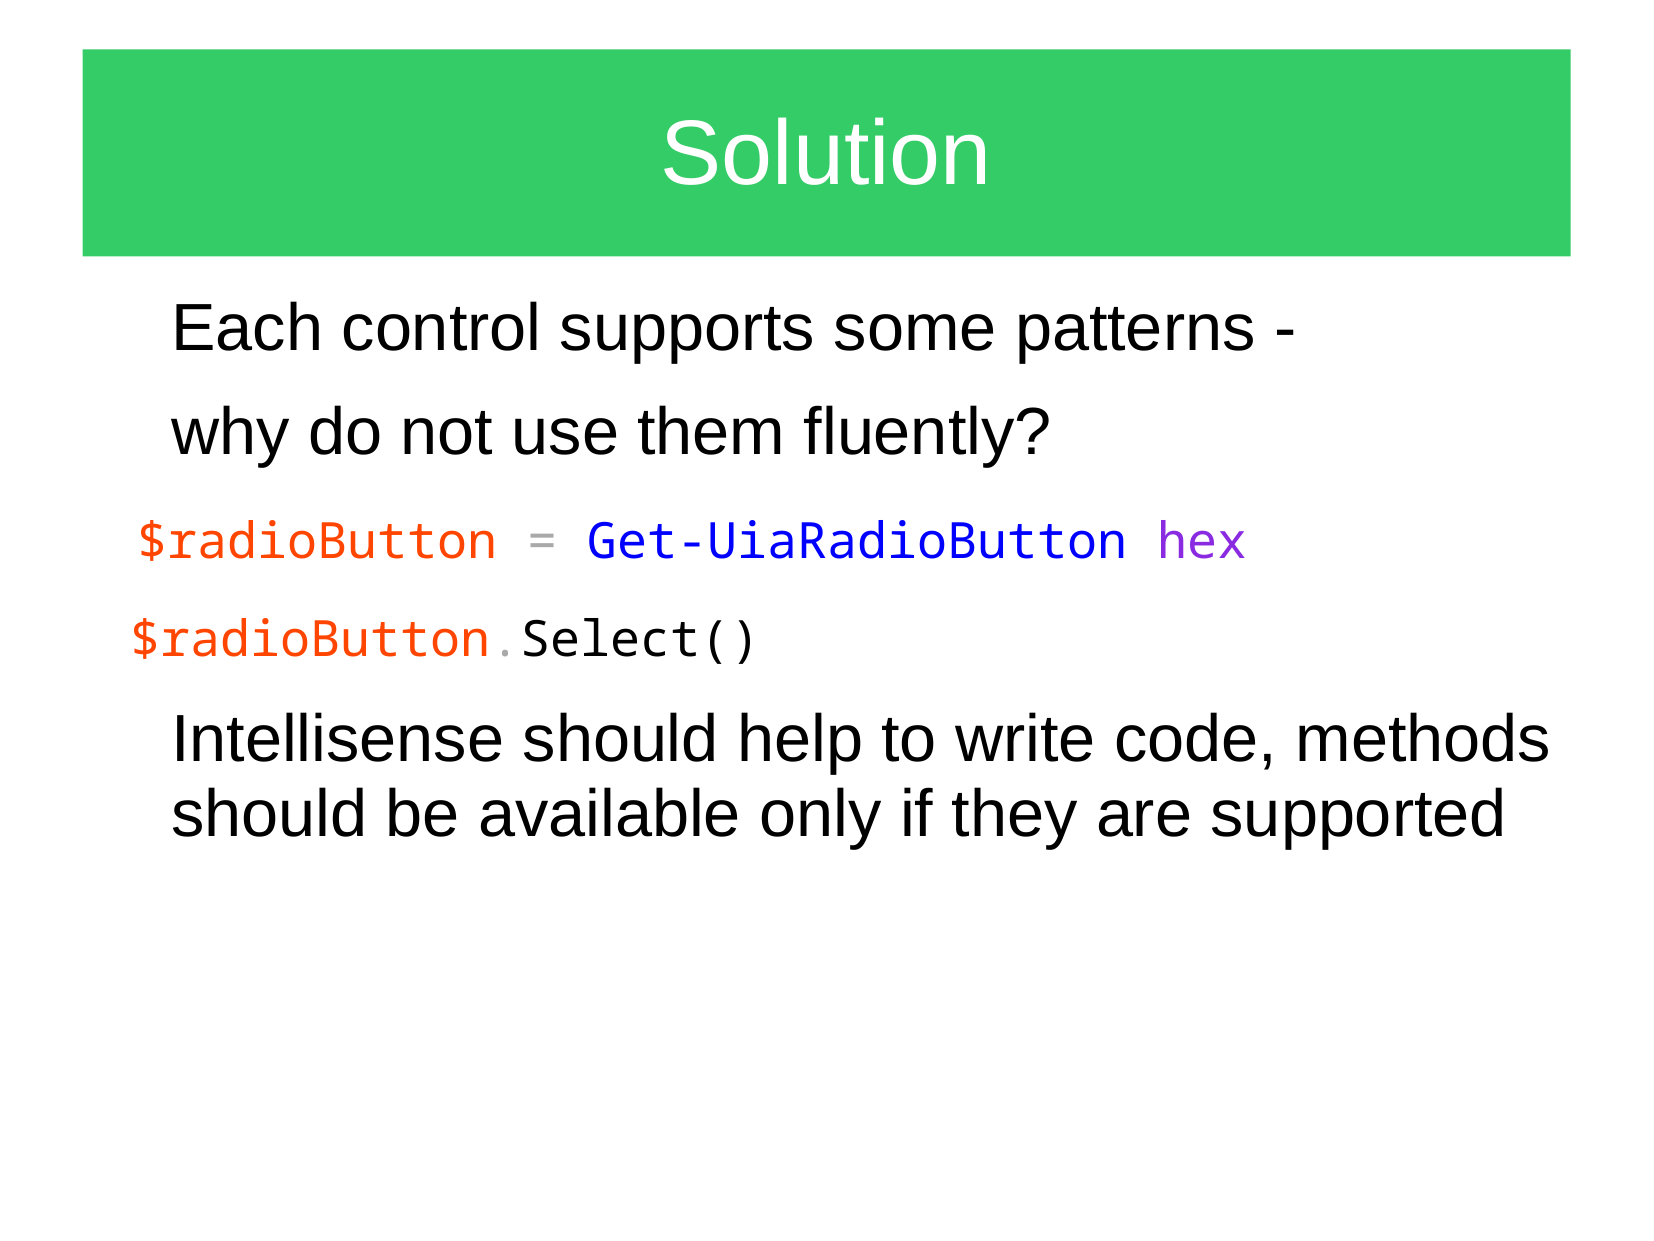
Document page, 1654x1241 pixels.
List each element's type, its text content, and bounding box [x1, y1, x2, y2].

title Solution [82, 49, 1571, 257]
list Each control supports some patterns - why do not use them fluently? $radioButton = Get-UiaRadioButton hex $radioButton.Select() Intellisense should help to write code, methods should be available only if they are supported [100, 290, 1556, 1010]
